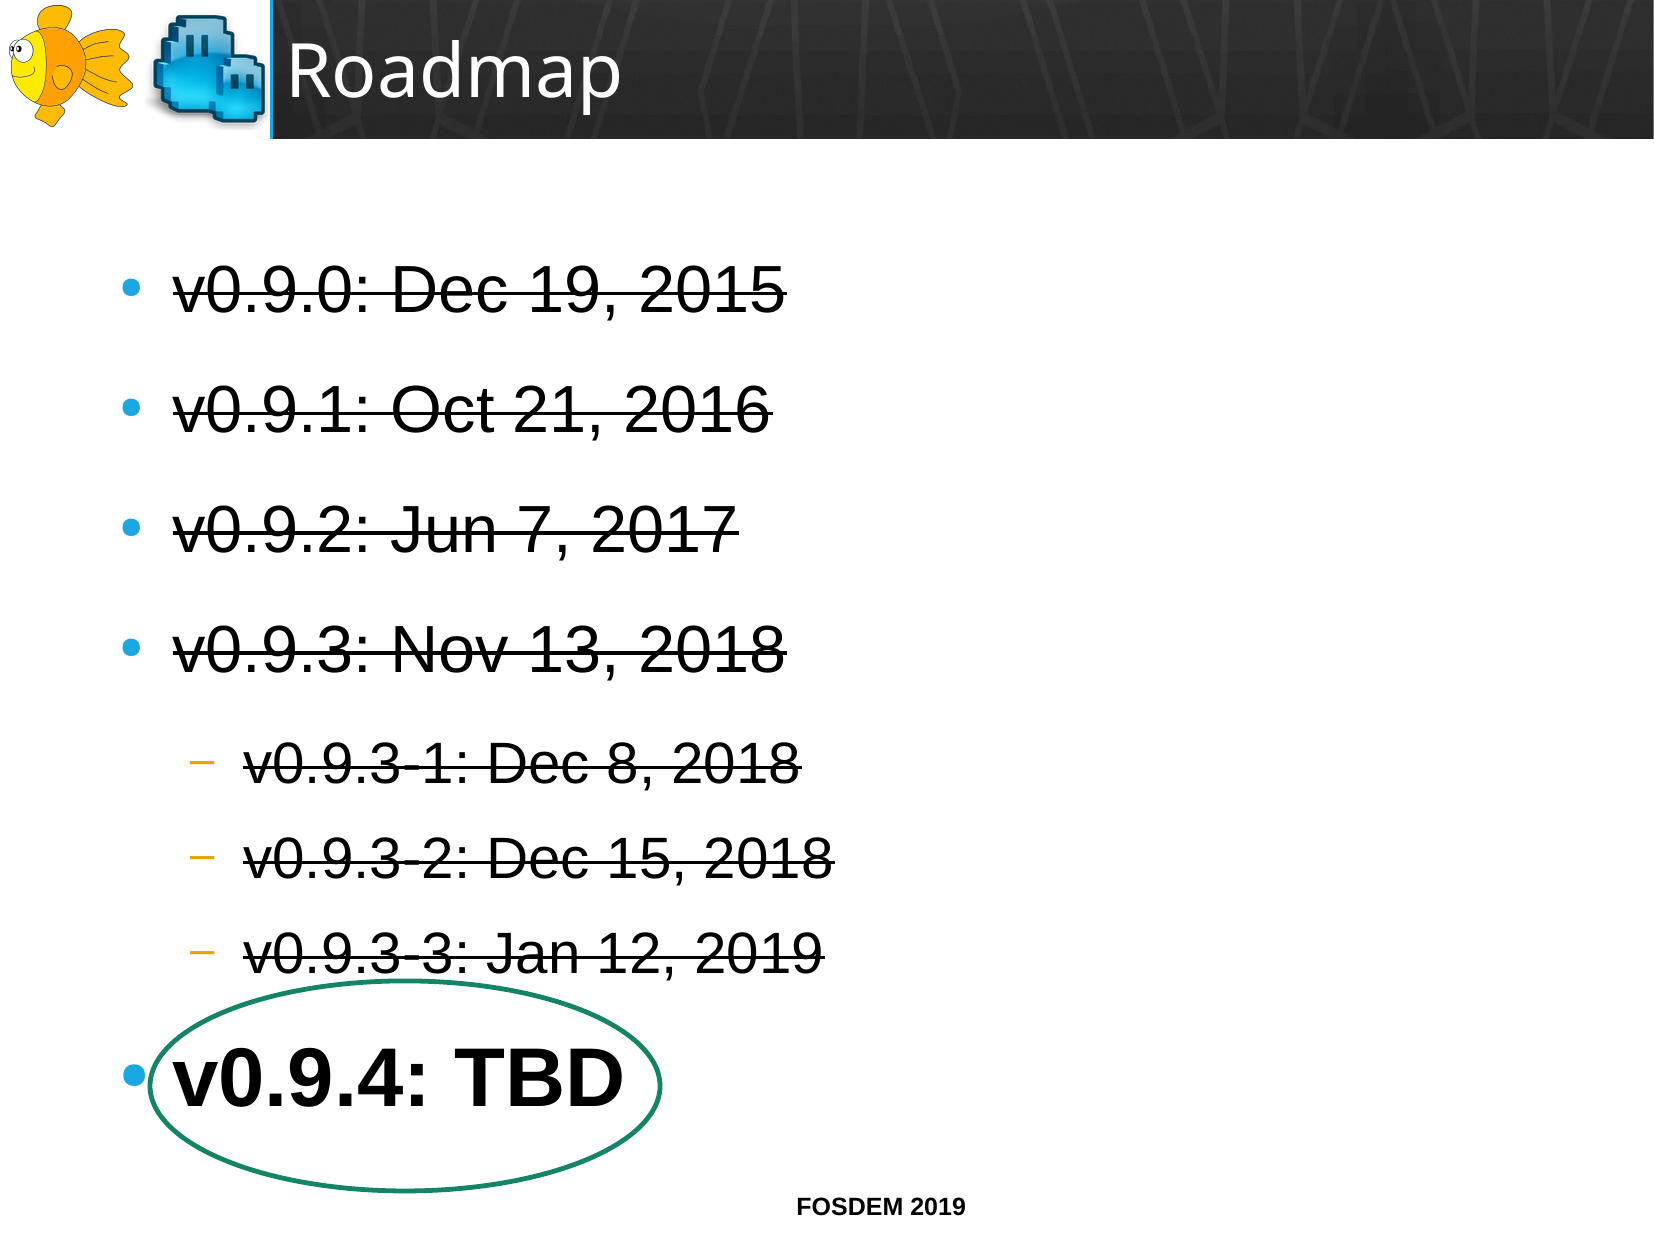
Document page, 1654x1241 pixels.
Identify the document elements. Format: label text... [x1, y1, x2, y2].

title Roadmap [285, 11, 1653, 126]
text_box v0.9.0: Dec 19, 2015 v0.9.1: Oct 21, 2016 v0.9.2: Jun 7, 2017 v0.9.3: Nov 13, 2018 v0.9.3-1: Dec 8, 2018 v0.9.3-2: Dec 15, 2018 v0.9.3-3: Jan 12, 2019 v0.9.4: TBD [86, 244, 1621, 1171]
picture [9, 5, 133, 127]
text_box v0.9.0: Dec 19, 2015 v0.9.1: Oct 21, 2016 v0.9.2: Jun 7, 2017 v0.9.3: Nov 13, 2018 v0.9.3-1: Dec 8, 2018 v0.9.3-2: Dec 15, 2018 v0.9.3-3: Jan 12, 2019 v0.9.4: TBD [153, 984, 657, 1171]
picture [145, 0, 1654, 139]
